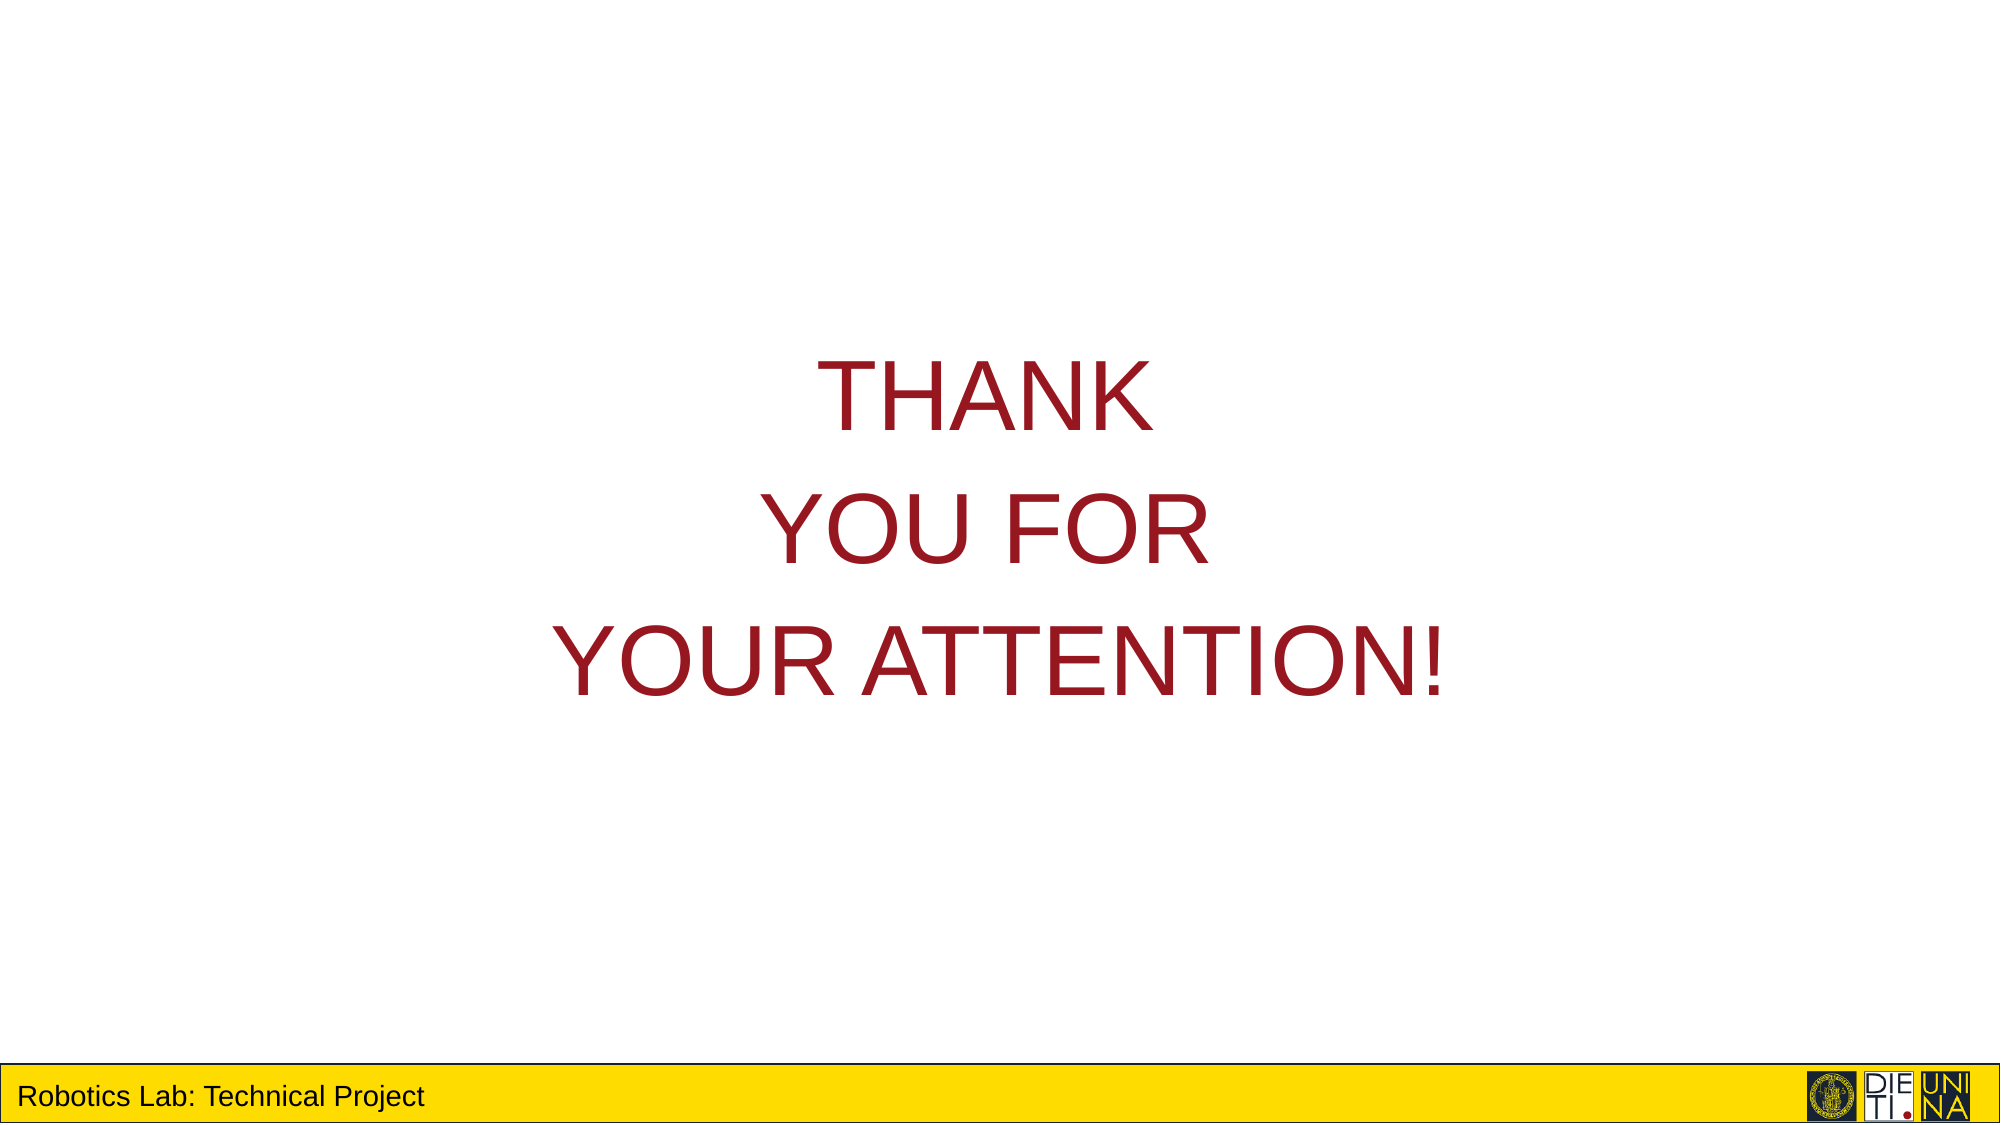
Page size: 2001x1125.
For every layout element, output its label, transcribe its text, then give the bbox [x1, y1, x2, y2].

picture [1807, 1069, 1970, 1123]
text_box Robotics Lab: Technical Project [2, 1069, 1376, 1125]
text_box [0, 1063, 2000, 1123]
text_box THANK YOU FOR YOUR ATTENTION! [9, 323, 1991, 724]
